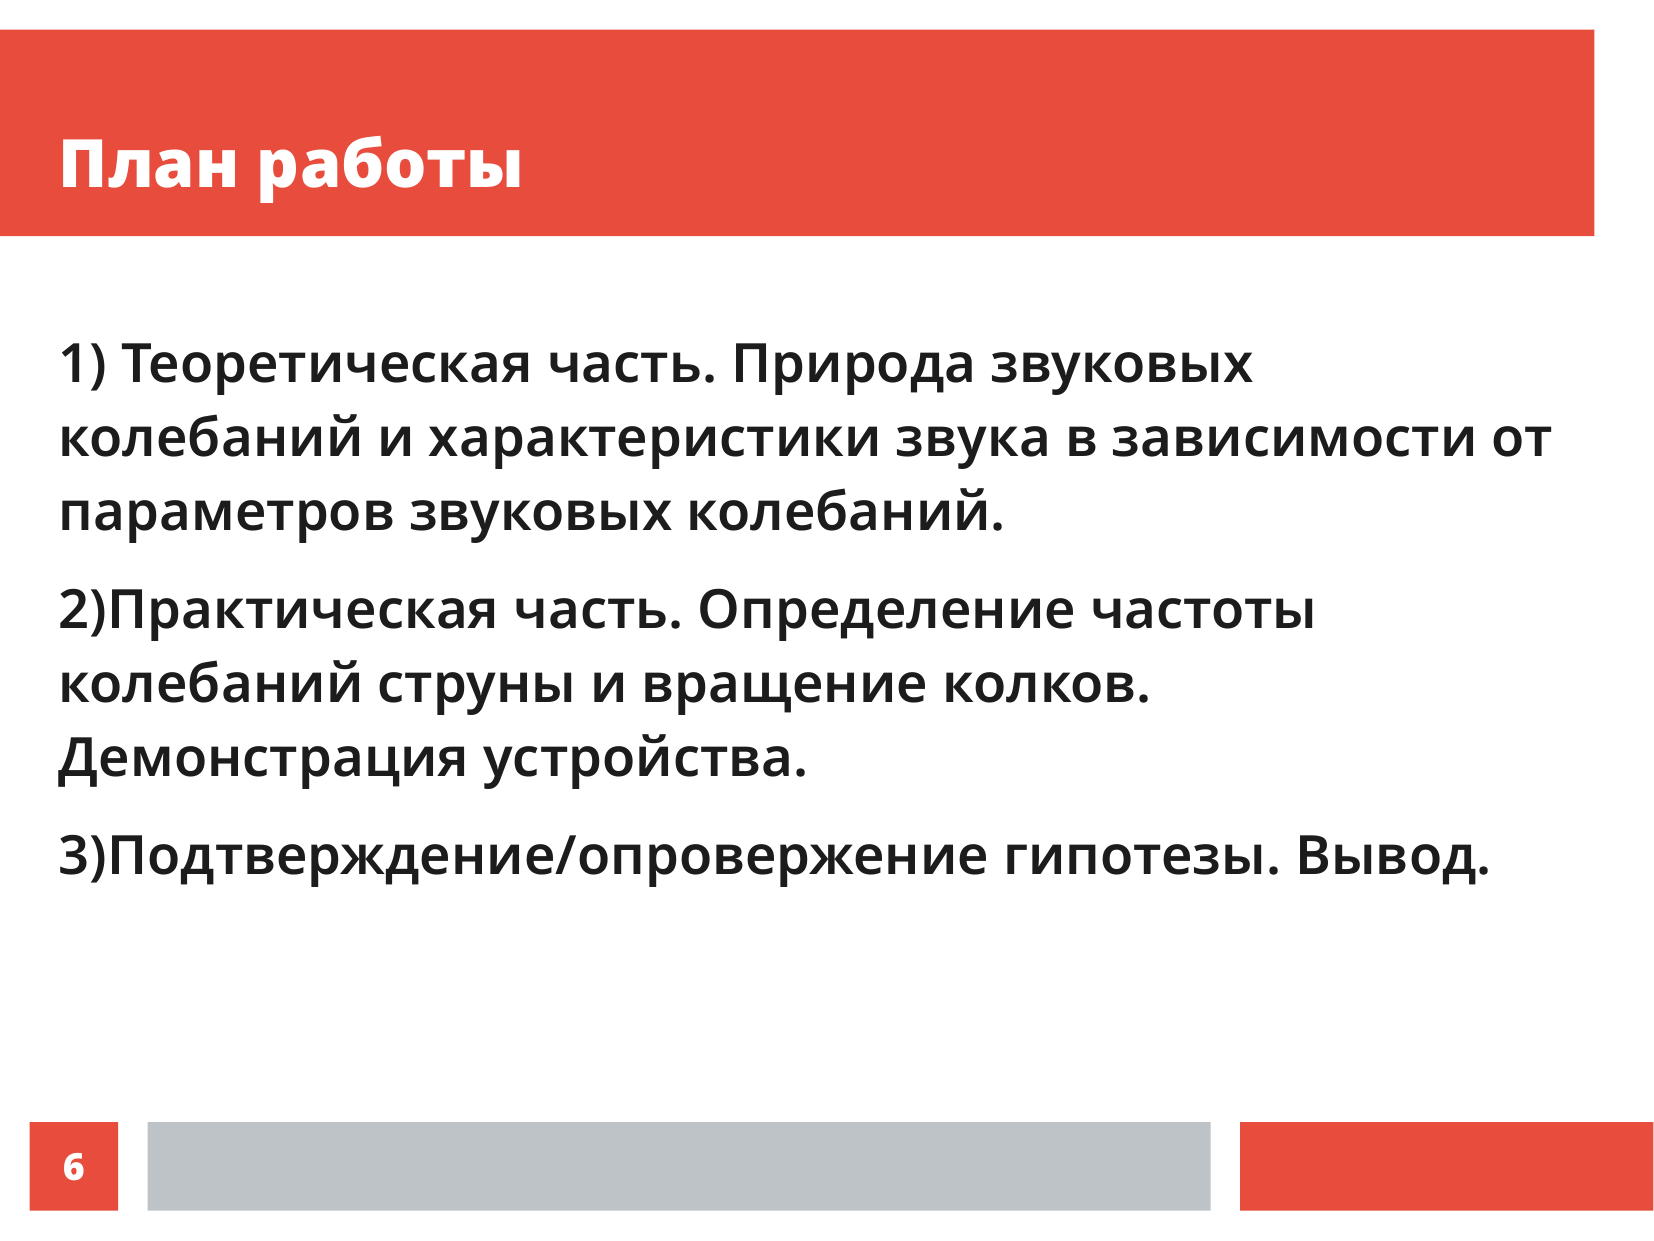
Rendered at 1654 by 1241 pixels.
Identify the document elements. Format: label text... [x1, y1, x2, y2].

list 1) Теоретическая часть. Природа звуковых колебаний и характеристики звука в зависимости от параметров звуковых колебаний. 2)Практическая часть. Определение частоты колебаний струны и вращение колков. Демонстрация устройства. 3)Подтверждение/опровержение гипотезы. Вывод. [59, 324, 1565, 1093]
title План работы [59, 59, 1595, 207]
